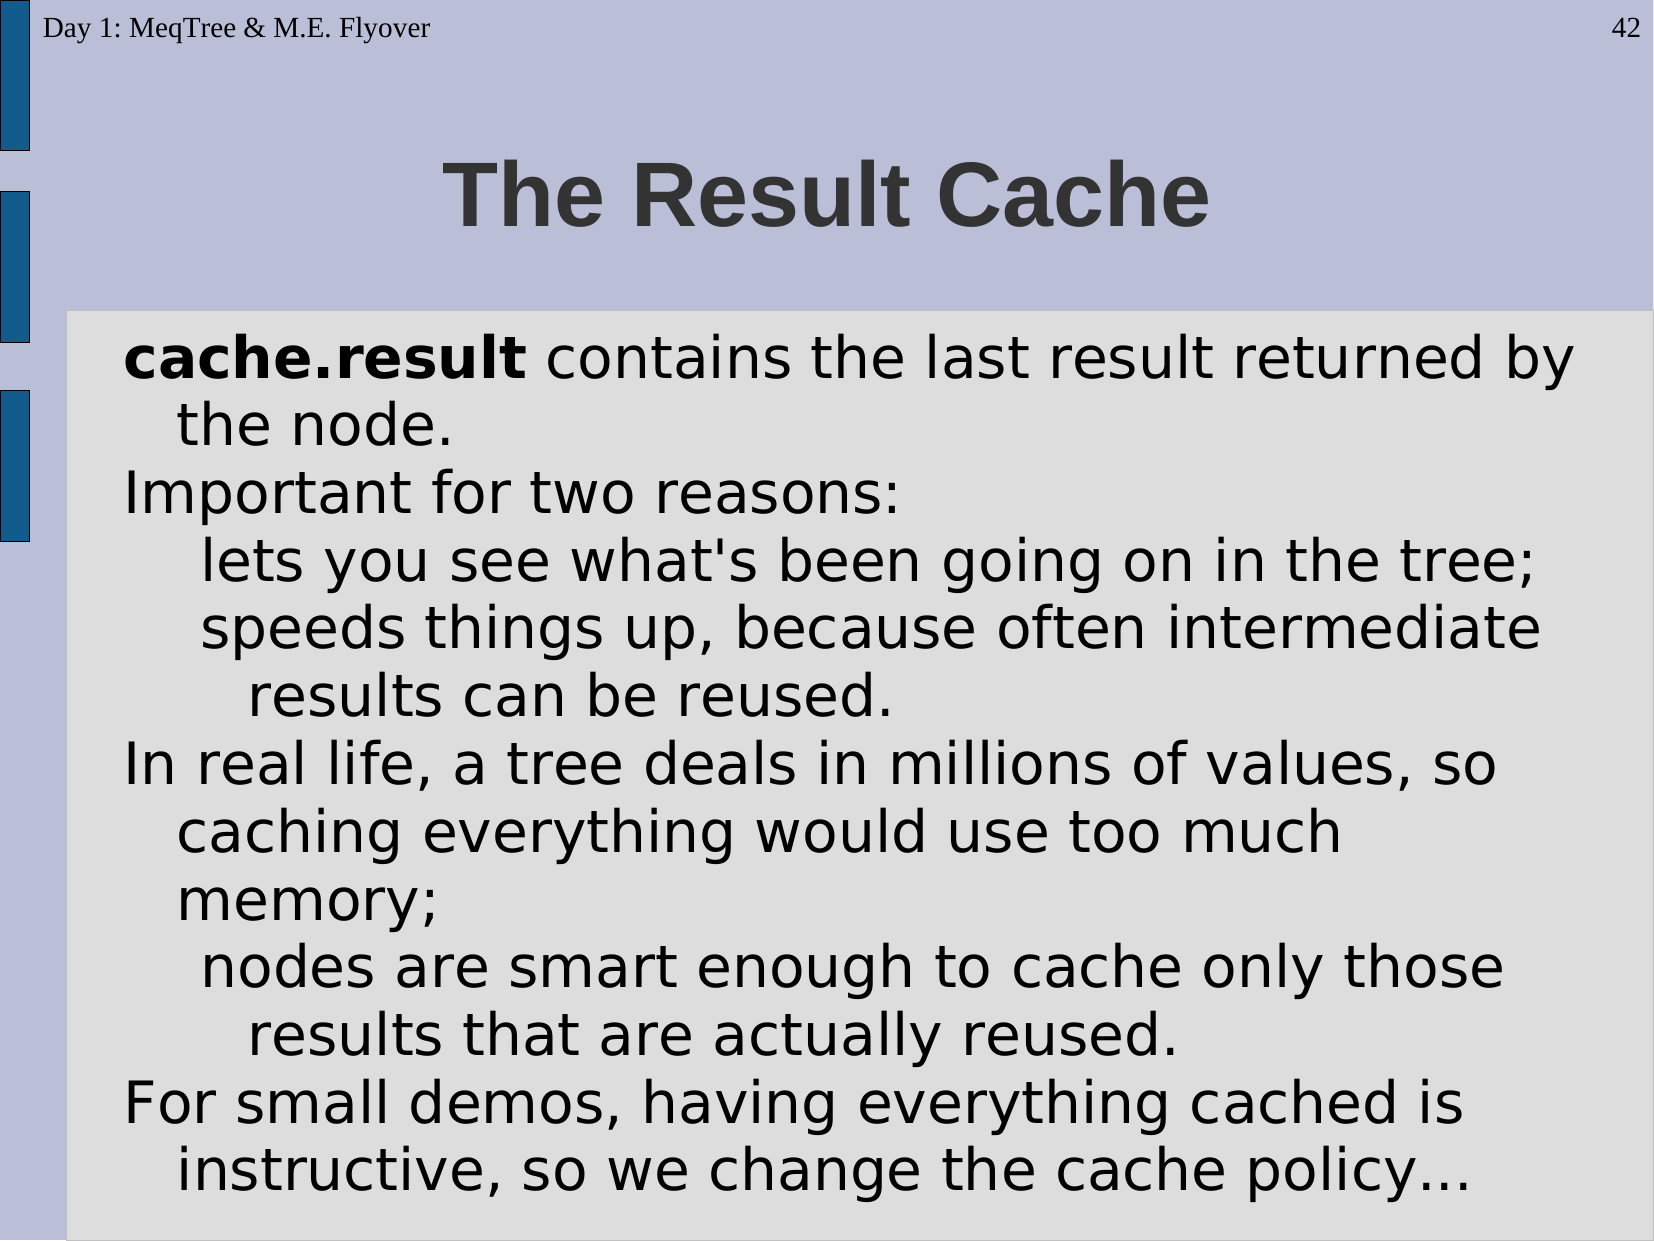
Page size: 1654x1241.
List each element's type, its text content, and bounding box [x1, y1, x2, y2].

title The Result Cache [121, 91, 1534, 299]
text_box cache.result contains the last result returned by the node. Important for two reasons: lets you see what's been going on in the tree; speeds things up, because often intermediate results can be reused. In real life, a tree deals in millions of values, so caching everything would use too much memory; nodes are smart enough to cache only those results that are actually reused. For small demos, having everything cached is instructive, so we change the cache policy... [91, 316, 1622, 1145]
